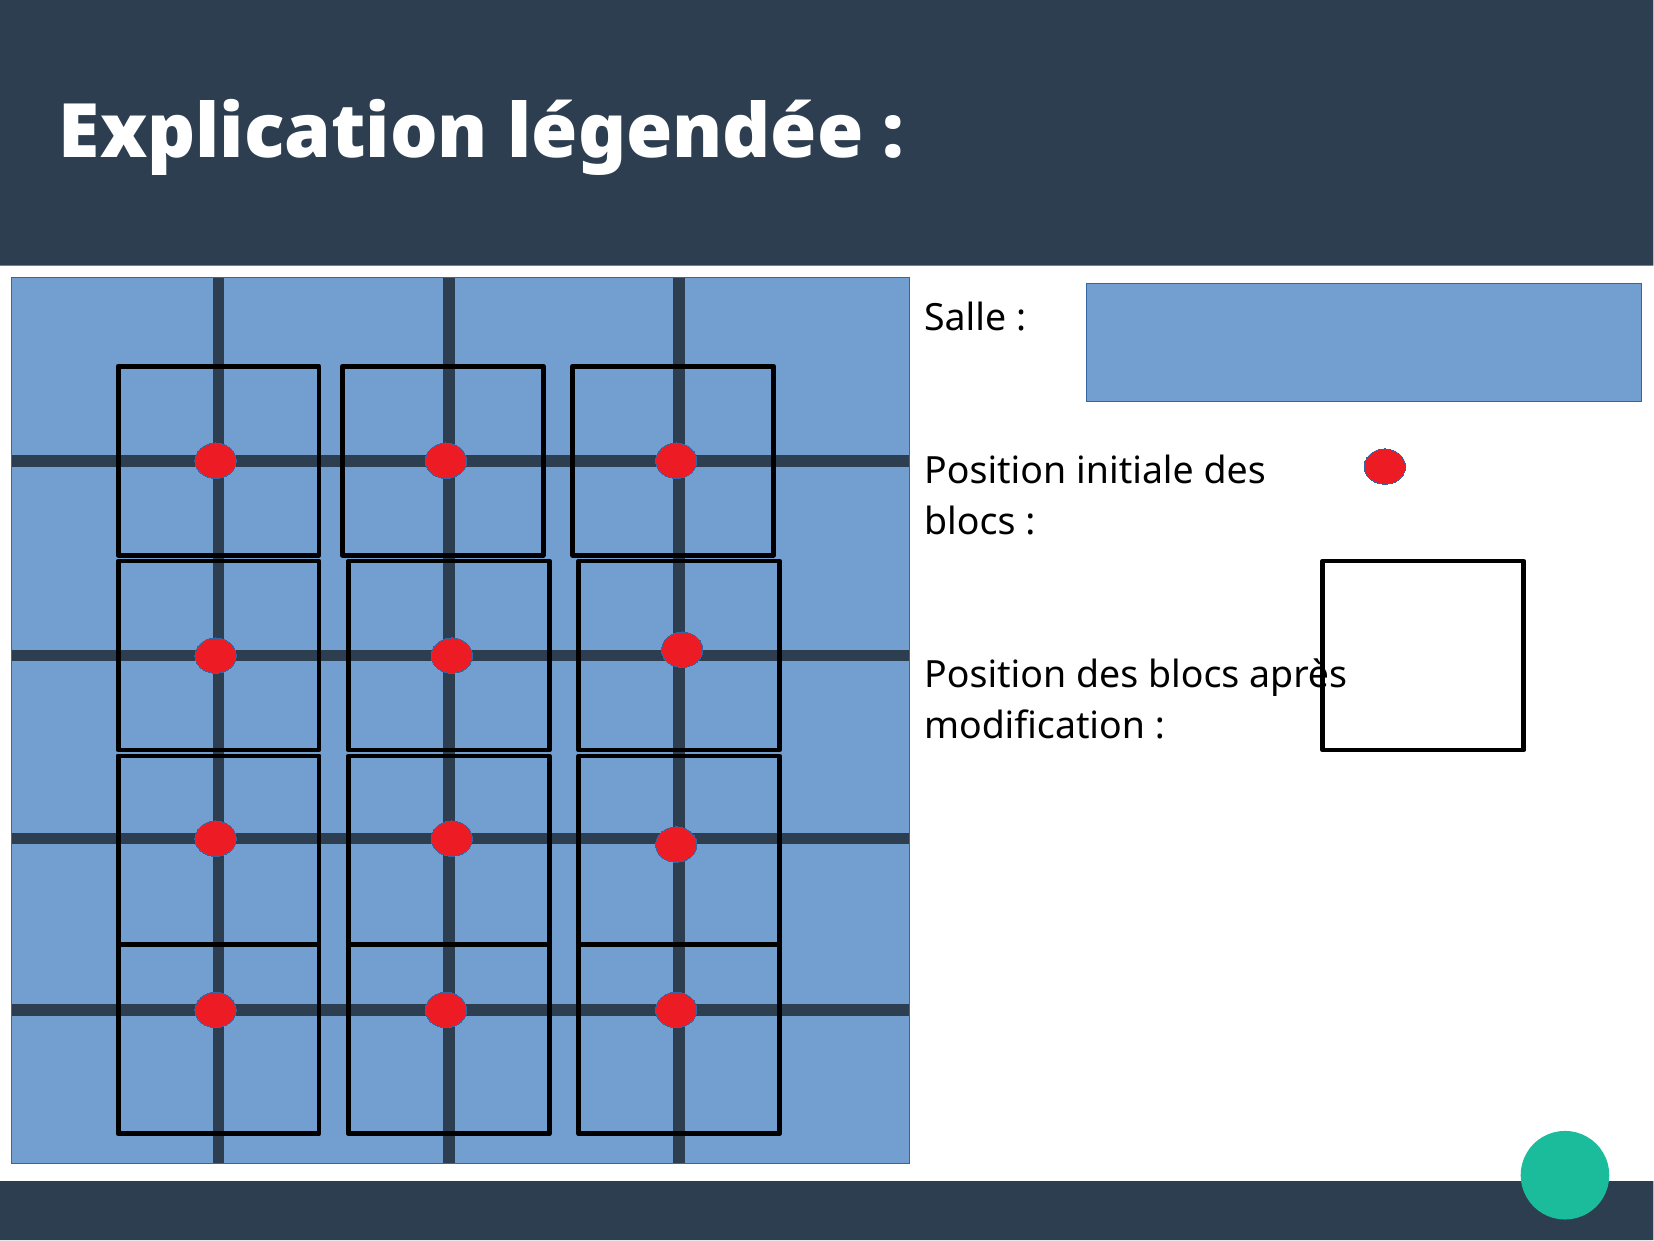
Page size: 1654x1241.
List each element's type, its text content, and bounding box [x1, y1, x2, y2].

text_box [11, 277, 910, 1164]
text_box Salle : Position initiale des blocs : Position des blocs après modification : [909, 283, 1371, 772]
text_box [1086, 283, 1642, 402]
title Explication légendée : [59, 49, 1595, 207]
text_box [1322, 561, 1524, 751]
text_box [1364, 448, 1406, 485]
